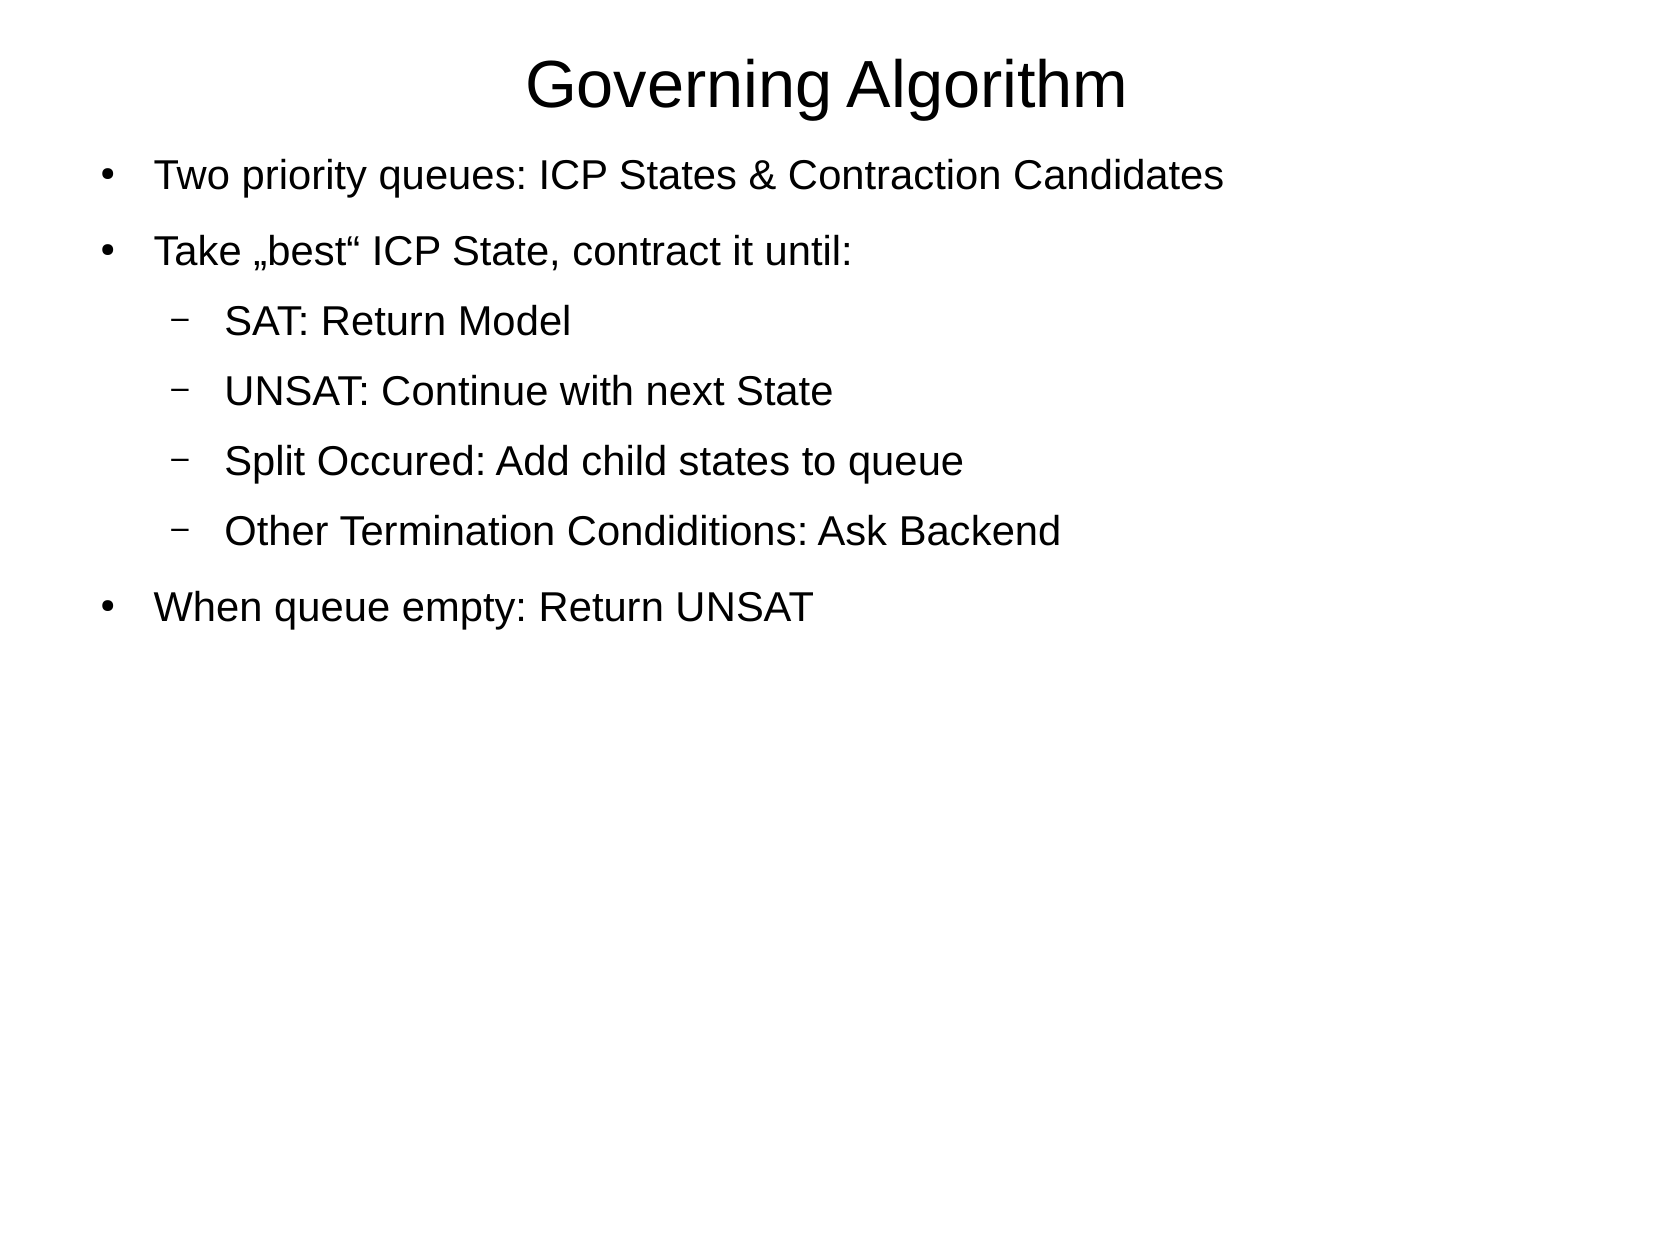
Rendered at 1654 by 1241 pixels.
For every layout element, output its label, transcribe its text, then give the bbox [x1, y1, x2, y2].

list Governing Algorithm Two priority queues: ICP States & Contraction Candidates Take „best“ ICP State, contract it until: SAT: Return Model UNSAT: Continue with next State Split Occured: Add child states to queue Other Termination Condiditions: Ask Backend When queue empty: Return UNSAT [82, 47, 1571, 1123]
